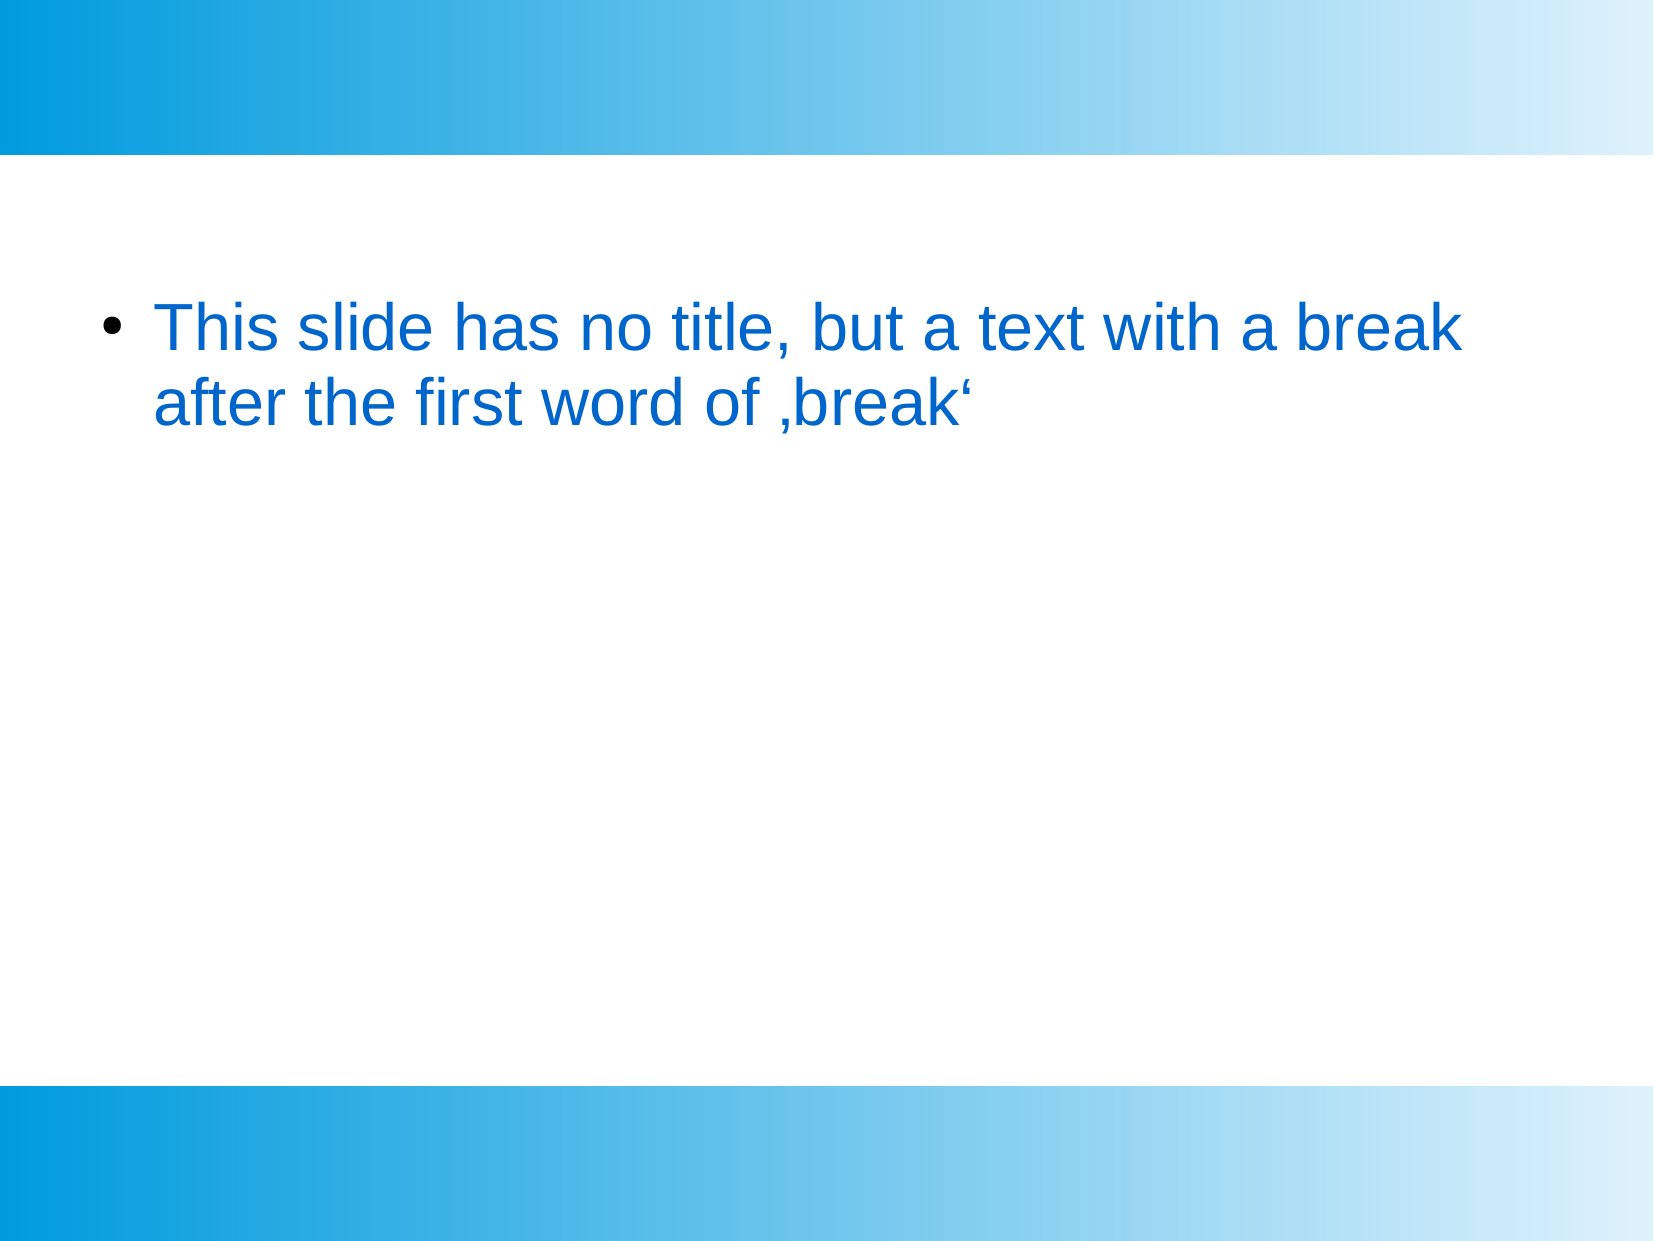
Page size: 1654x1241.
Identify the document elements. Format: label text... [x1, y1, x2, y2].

list This slide has no title, but a text with a break after the first word of ‚break‘ [82, 290, 1571, 1010]
